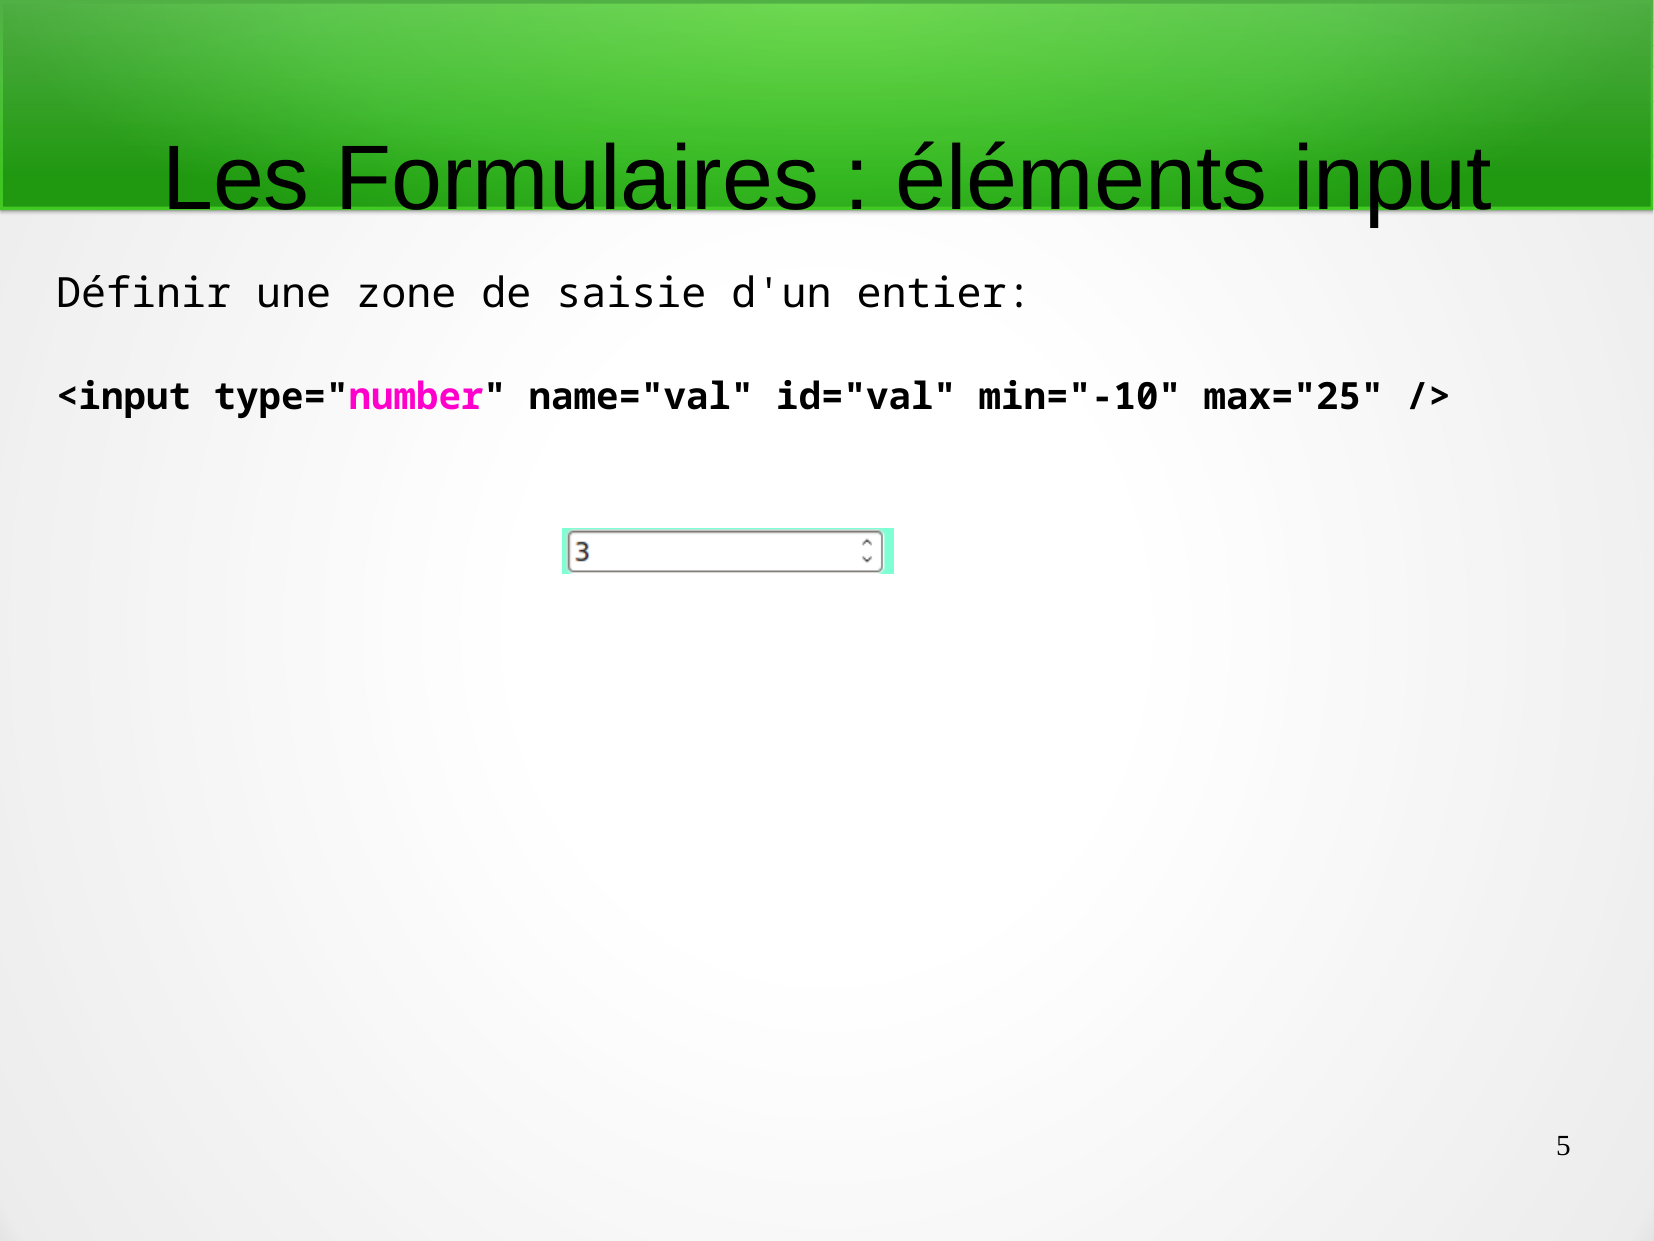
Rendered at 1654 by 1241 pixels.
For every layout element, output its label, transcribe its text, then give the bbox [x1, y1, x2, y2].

text_box Définir une zone de saisie d'un entier: <input type="number" name="val" id="val" min="-10" max="25" /> [55, 265, 1624, 1188]
picture [562, 528, 894, 574]
title Les Formulaires : éléments input [121, 77, 1534, 265]
